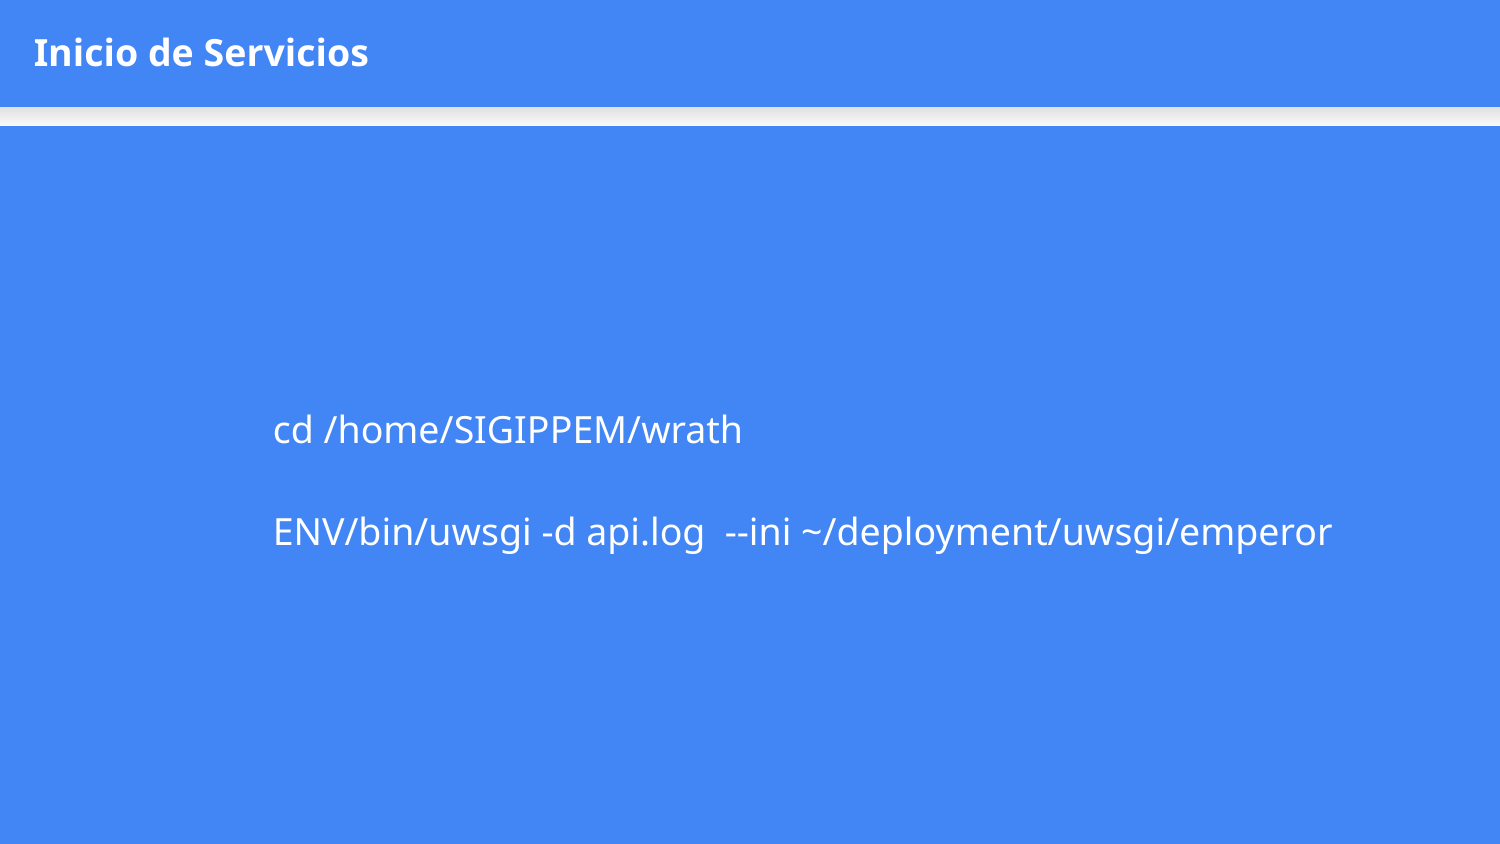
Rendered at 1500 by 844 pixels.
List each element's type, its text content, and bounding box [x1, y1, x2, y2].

text_box cd /home/SIGIPPEM/wrath ENV/bin/uwsgi -d api.log --ini ~/deployment/uwsgi/emperor [258, 345, 1303, 581]
title Inicio de Servicios [33, 2, 1482, 102]
